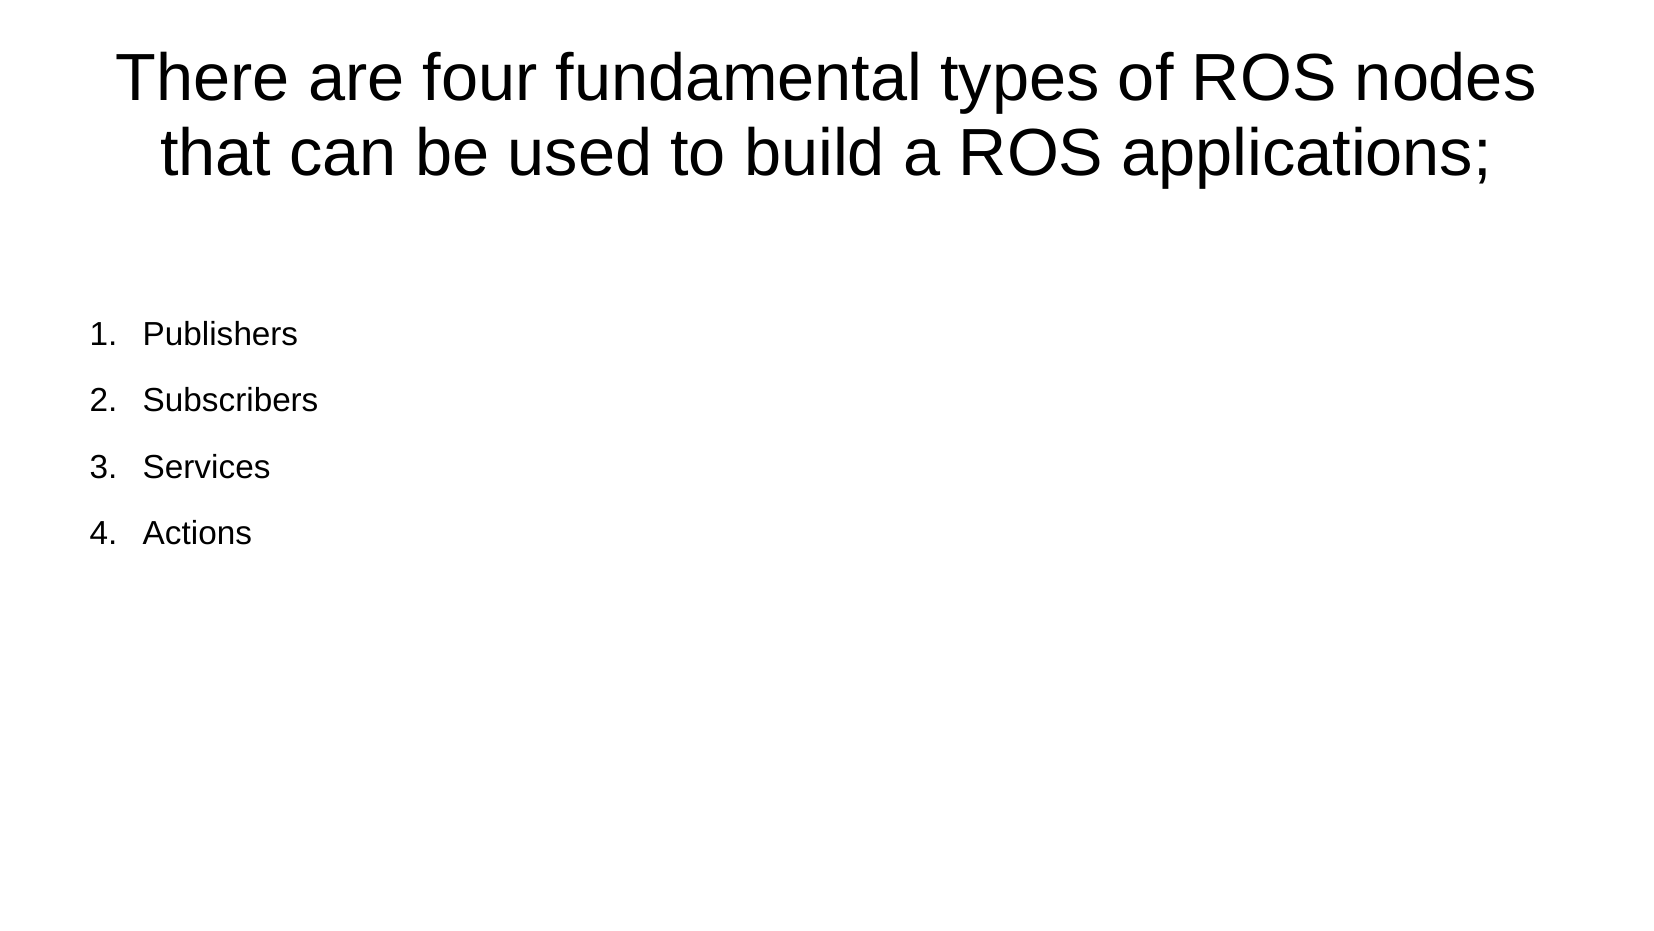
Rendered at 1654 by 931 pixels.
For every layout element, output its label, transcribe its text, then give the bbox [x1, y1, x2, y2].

list Publishers Subscribers Services Actions [71, 315, 1561, 855]
title There are four fundamental types of ROS nodes that can be used to build a ROS applications; [82, 37, 1571, 193]
